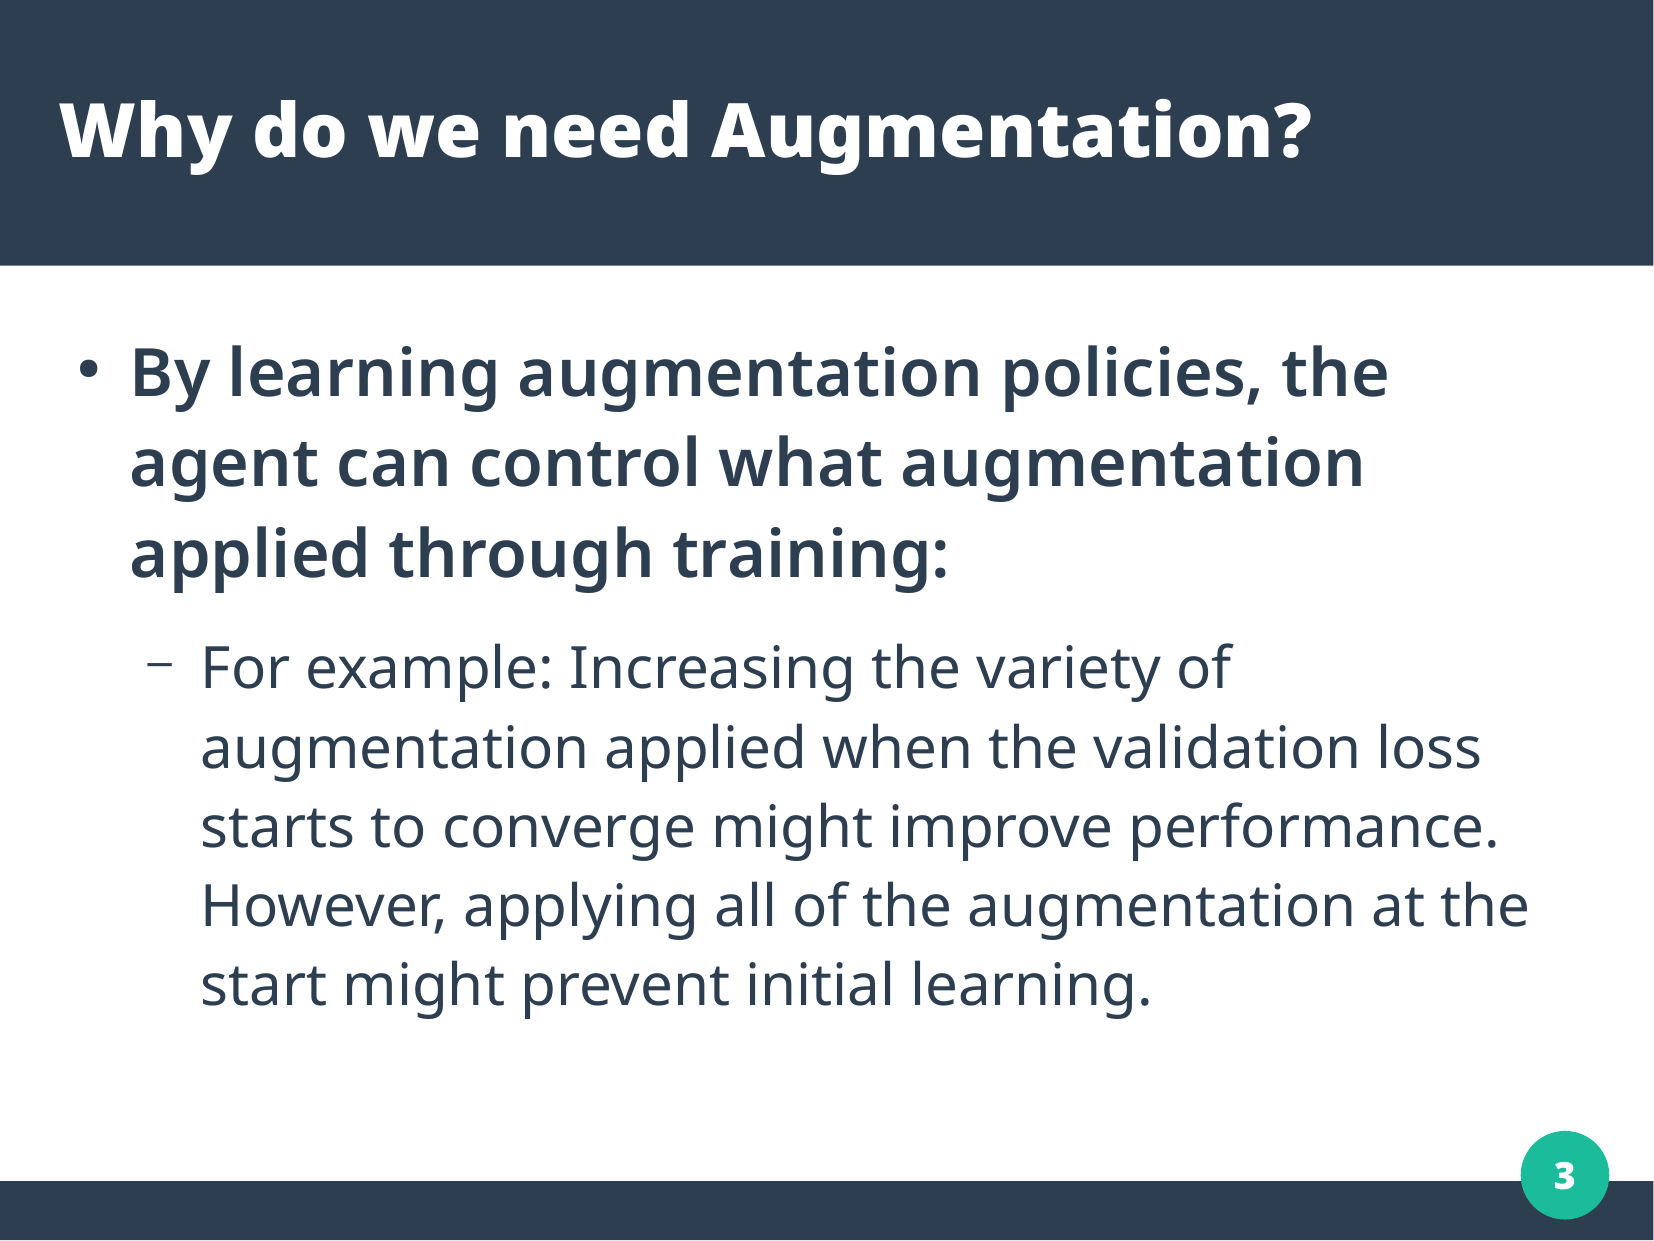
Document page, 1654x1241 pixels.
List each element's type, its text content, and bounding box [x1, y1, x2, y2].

title Why do we need Augmentation? [59, 49, 1595, 207]
list By learning augmentation policies, the agent can control what augmentation applied through training: For example: Increasing the variety of augmentation applied when the validation loss starts to converge might improve performance. However, applying all of the augmentation at the start might prevent initial learning. [59, 324, 1595, 1152]
